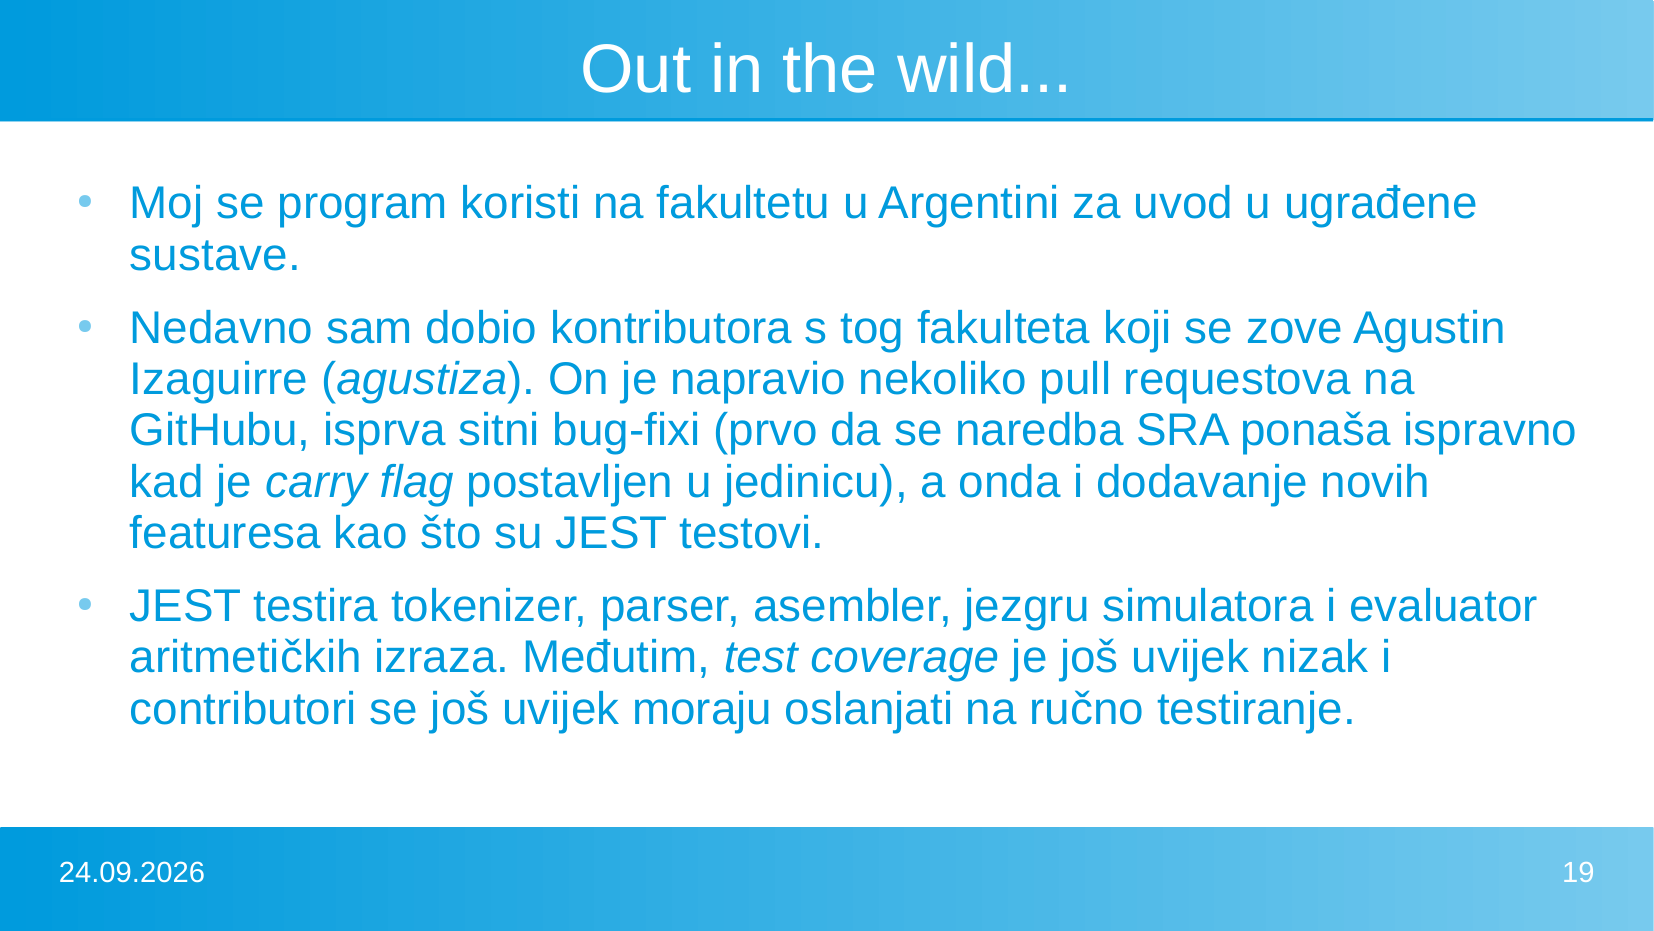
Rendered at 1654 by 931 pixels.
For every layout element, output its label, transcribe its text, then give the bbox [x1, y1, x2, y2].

list Moj se program koristi na fakultetu u Argentini za uvod u ugrađene sustave. Nedavno sam dobio kontributora s tog fakulteta koji se zove Agustin Izaguirre (agustiza). On je napravio nekoliko pull requestova na GitHubu, isprva sitni bug-fixi (prvo da se naredba SRA ponaša ispravno kad je carry flag postavljen u jedinicu), a onda i dodavanje novih featuresa kao što su JEST testovi. JEST testira tokenizer, parser, asembler, jezgru simulatora i evaluator aritmetičkih izraza. Međutim, test coverage je još uvijek nizak i contributori se još uvijek moraju oslanjati na ručno testiranje. [59, 177, 1595, 768]
title Out in the wild... [59, 29, 1595, 108]
